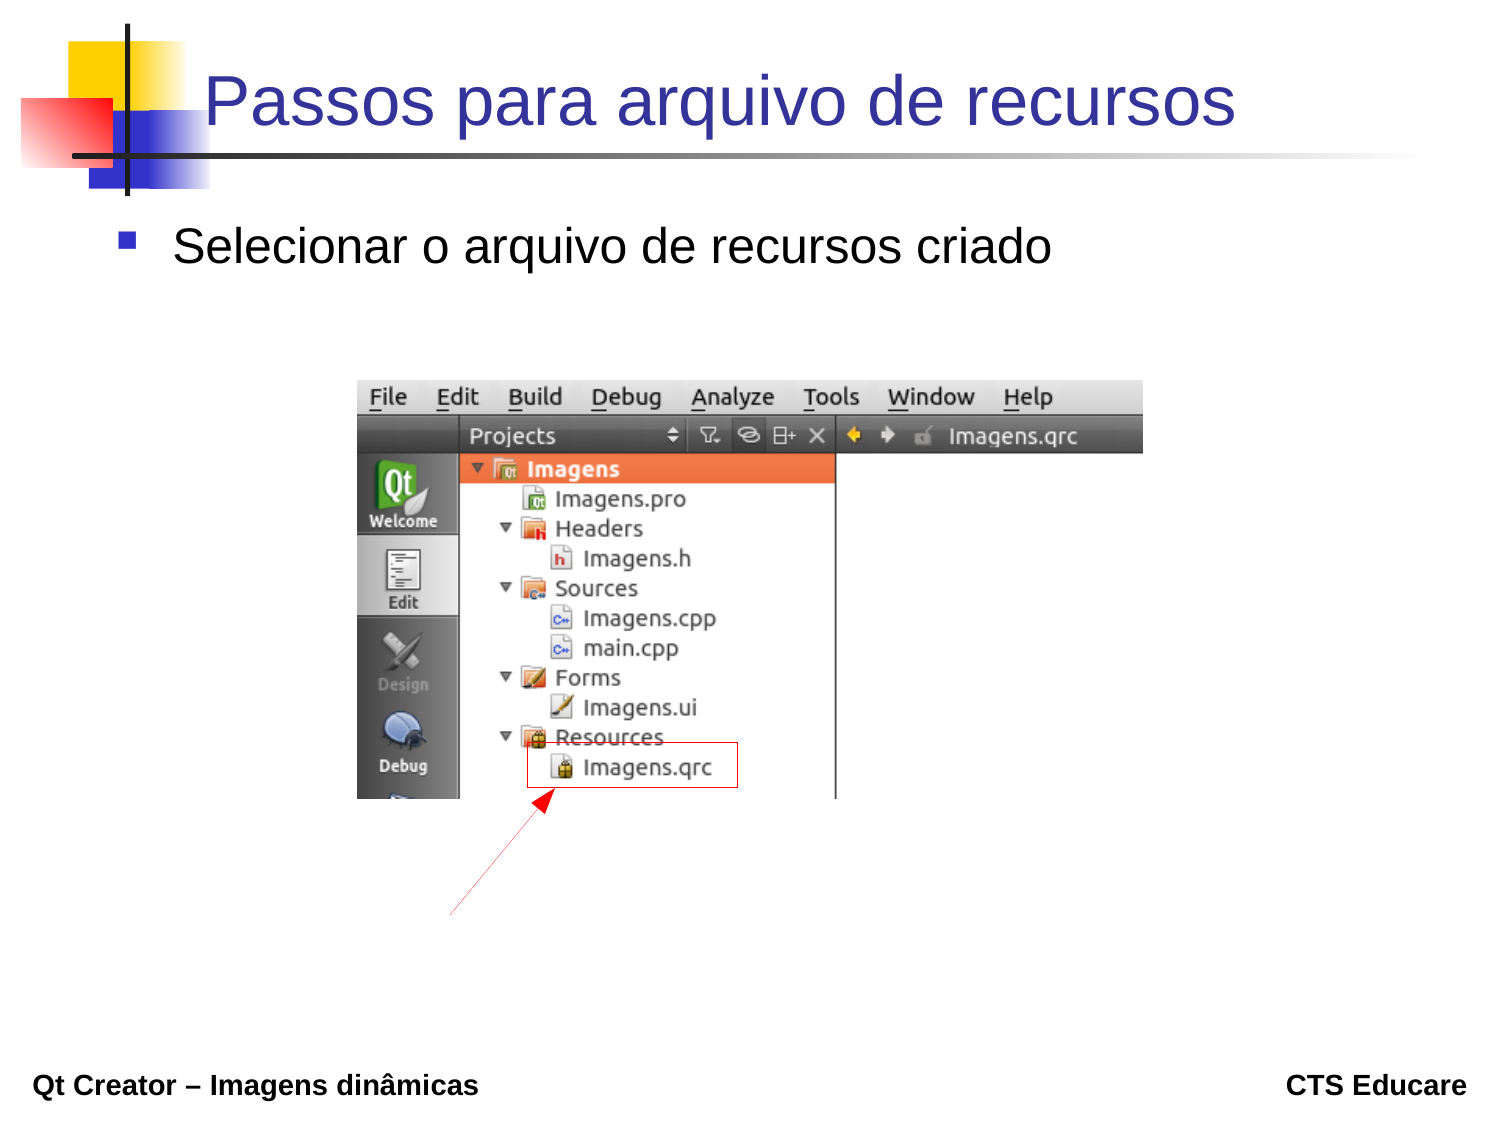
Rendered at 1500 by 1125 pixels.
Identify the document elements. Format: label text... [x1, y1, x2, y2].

title Passos para arquivo de recursos [188, 46, 1468, 149]
picture [528, 743, 737, 787]
list Selecionar o arquivo de recursos criado [100, 206, 1447, 361]
picture [357, 380, 1143, 799]
